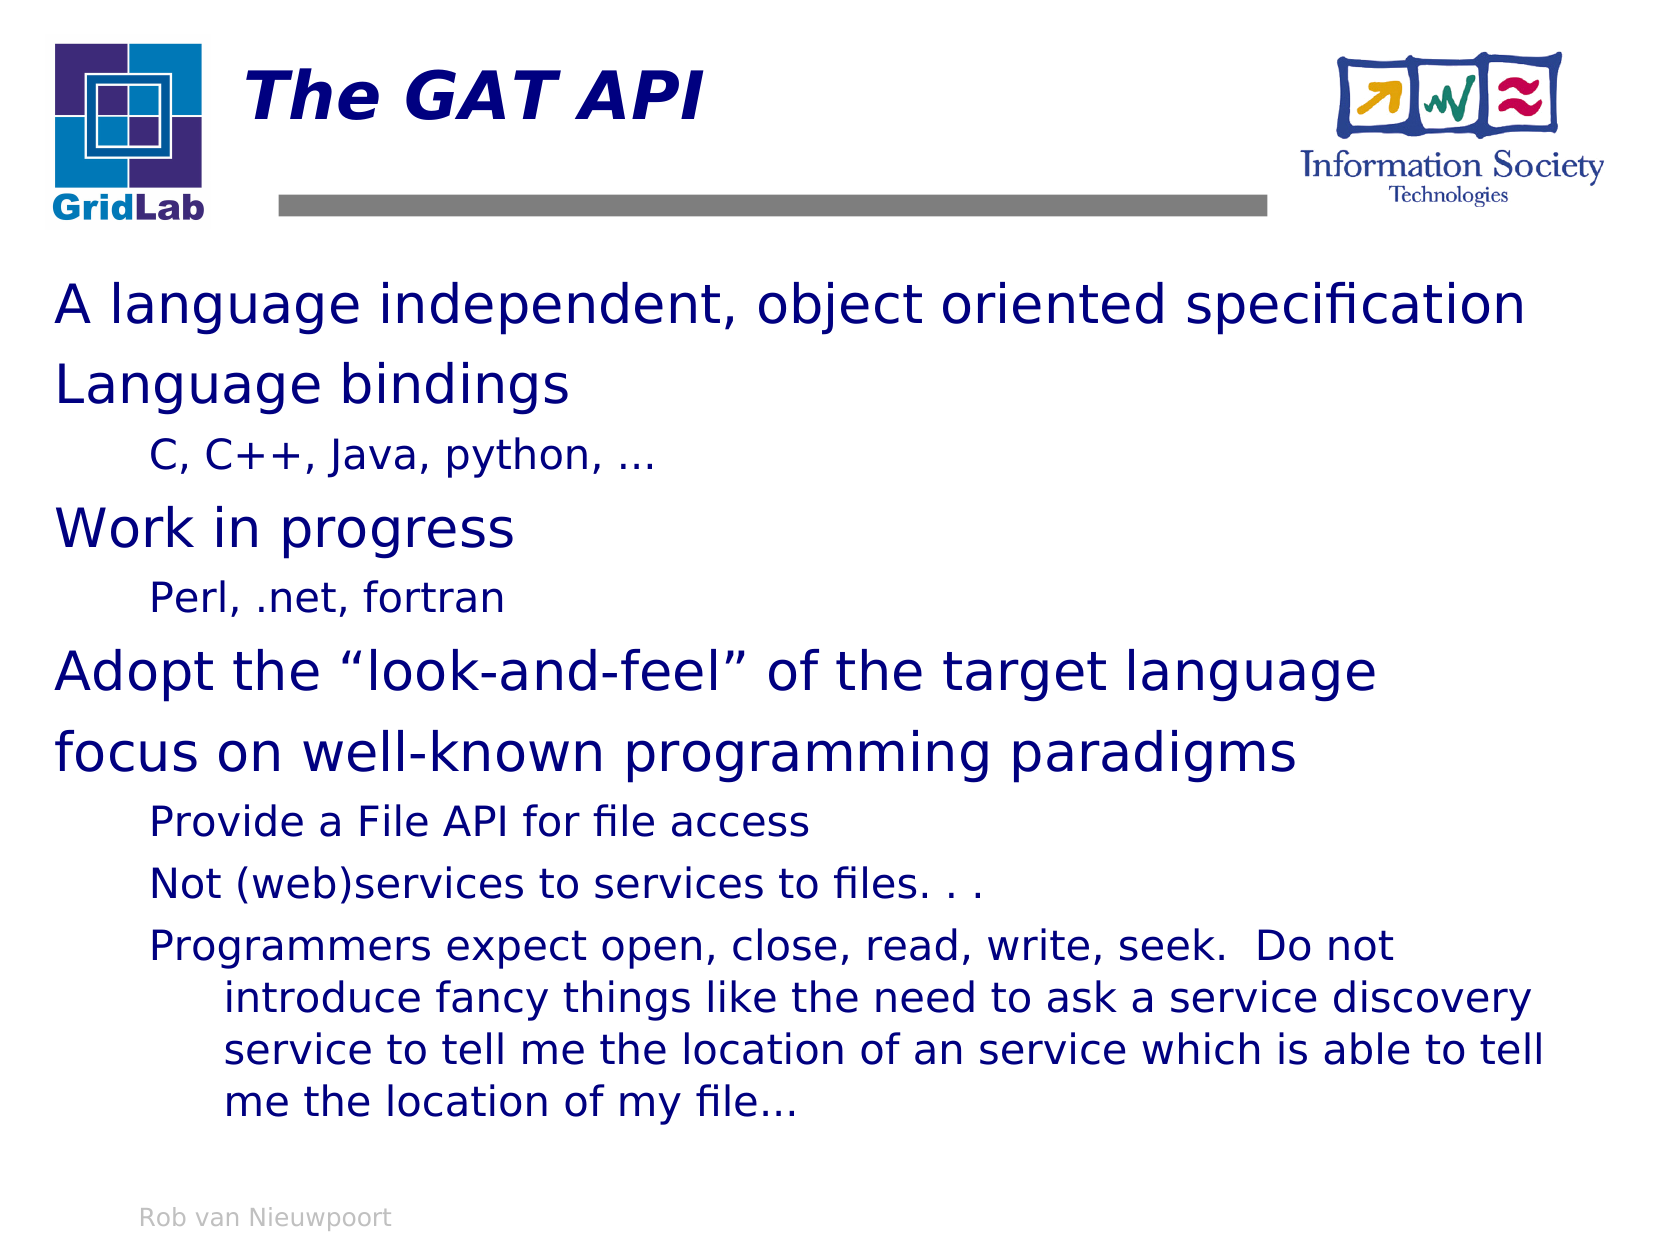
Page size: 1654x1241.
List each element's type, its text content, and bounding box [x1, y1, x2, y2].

picture [1293, 34, 1611, 214]
picture [45, 34, 211, 230]
title The GAT API [243, 0, 1280, 187]
list A language independent, object oriented specification Language bindings C, C++, Java, python, ... Work in progress Perl, .net, fortran Adopt the “look-and-feel” of the target language focus on well-known programming paradigms Provide a File API for file access Not (web)services to services to files. . . Programmers expect open, close, read, write, seek. Do not introduce fancy things like the need to ask a service discovery service to tell me the location of an service which is able to tell me the location of my file... [55, 268, 1599, 1190]
